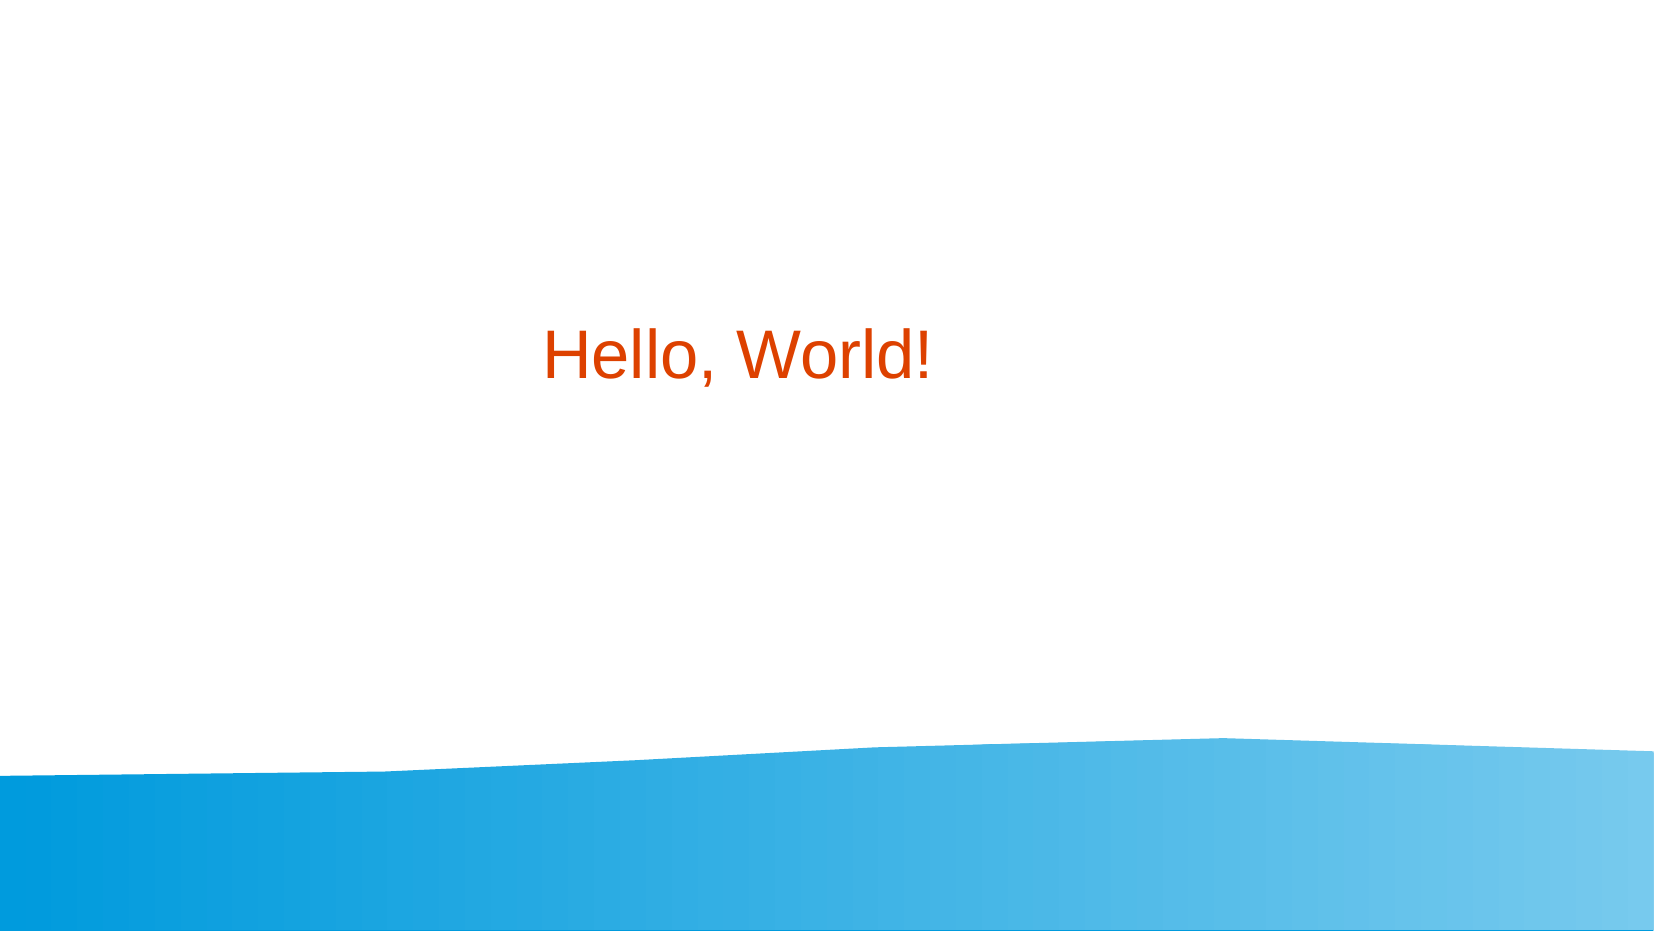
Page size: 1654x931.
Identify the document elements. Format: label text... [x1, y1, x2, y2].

title Hello, World! [0, 265, 1477, 443]
